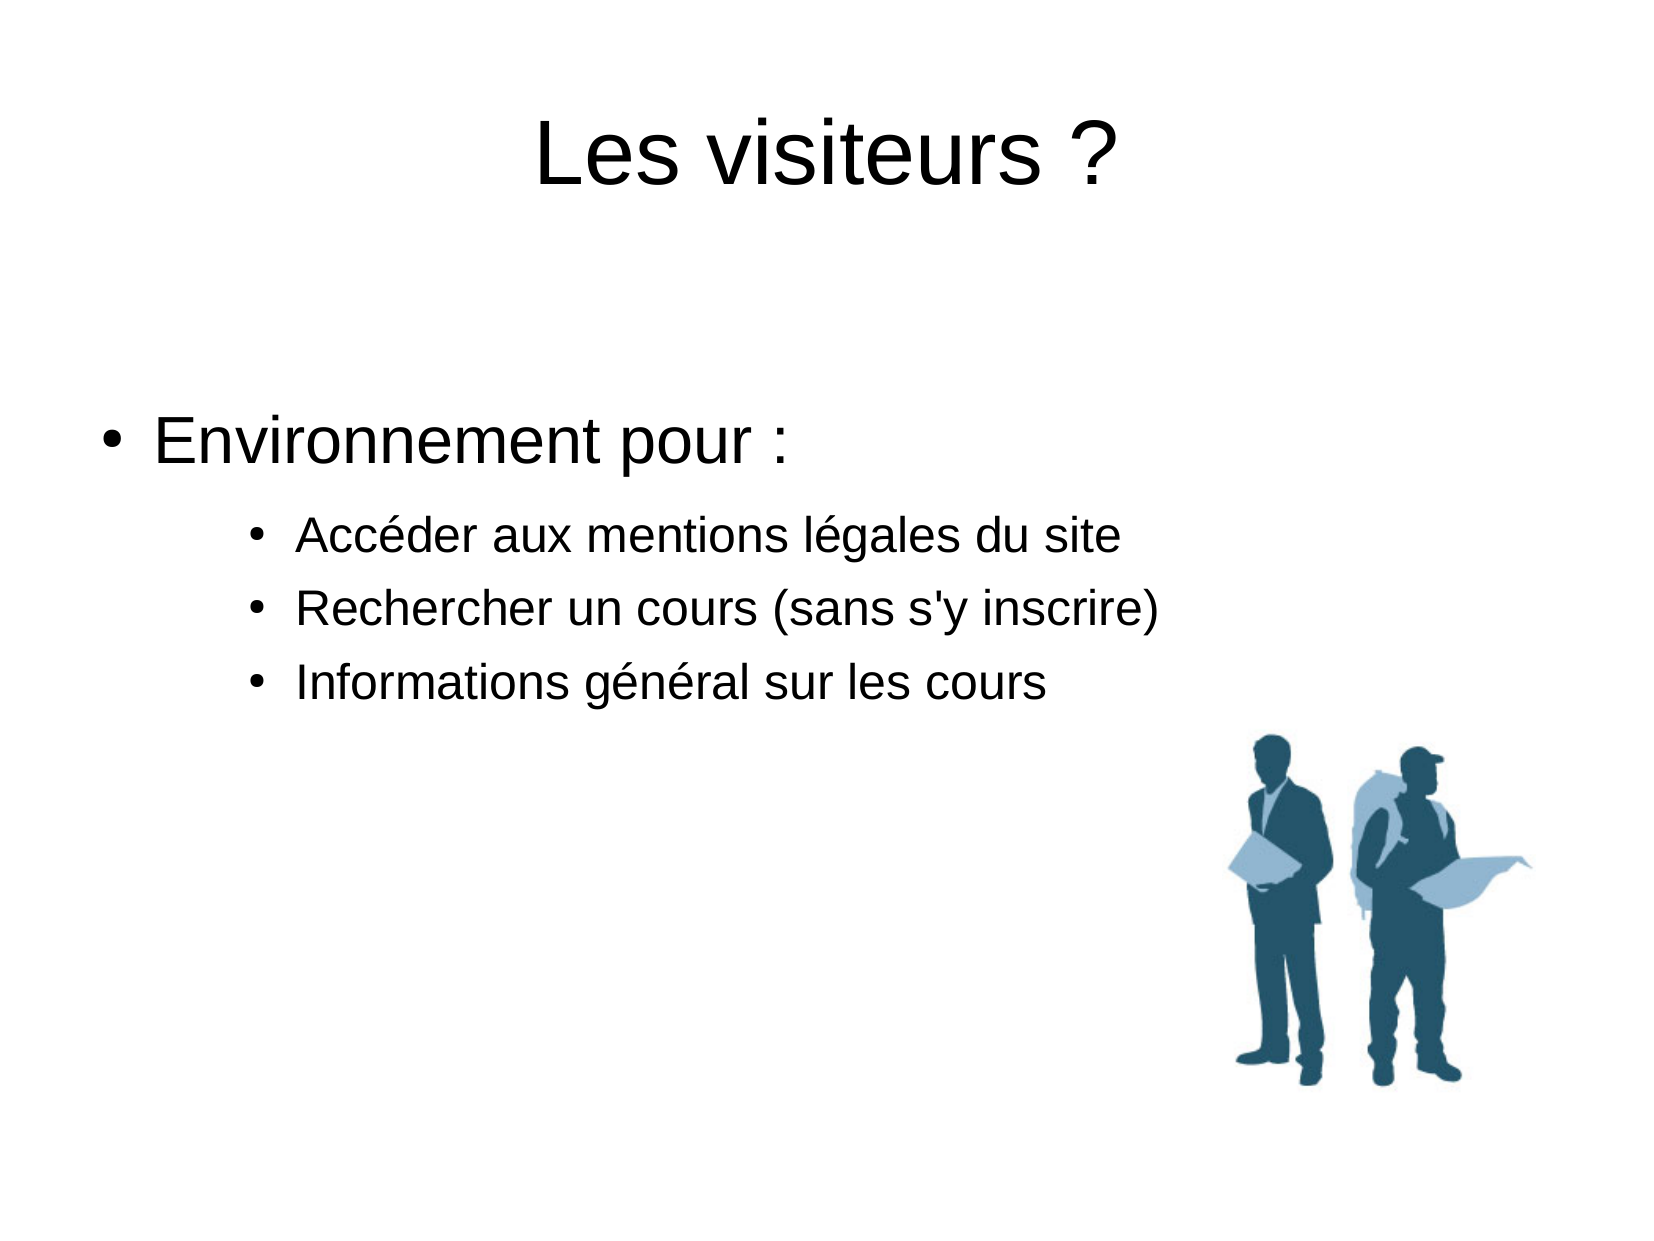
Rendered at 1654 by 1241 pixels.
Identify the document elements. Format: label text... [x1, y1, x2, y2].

list Environnement pour : Accéder aux mentions légales du site Rechercher un cours (sans s'y inscrire) Informations général sur les cours [82, 402, 1571, 1123]
picture [1222, 667, 1536, 1123]
title Les visiteurs ? [82, 49, 1571, 257]
